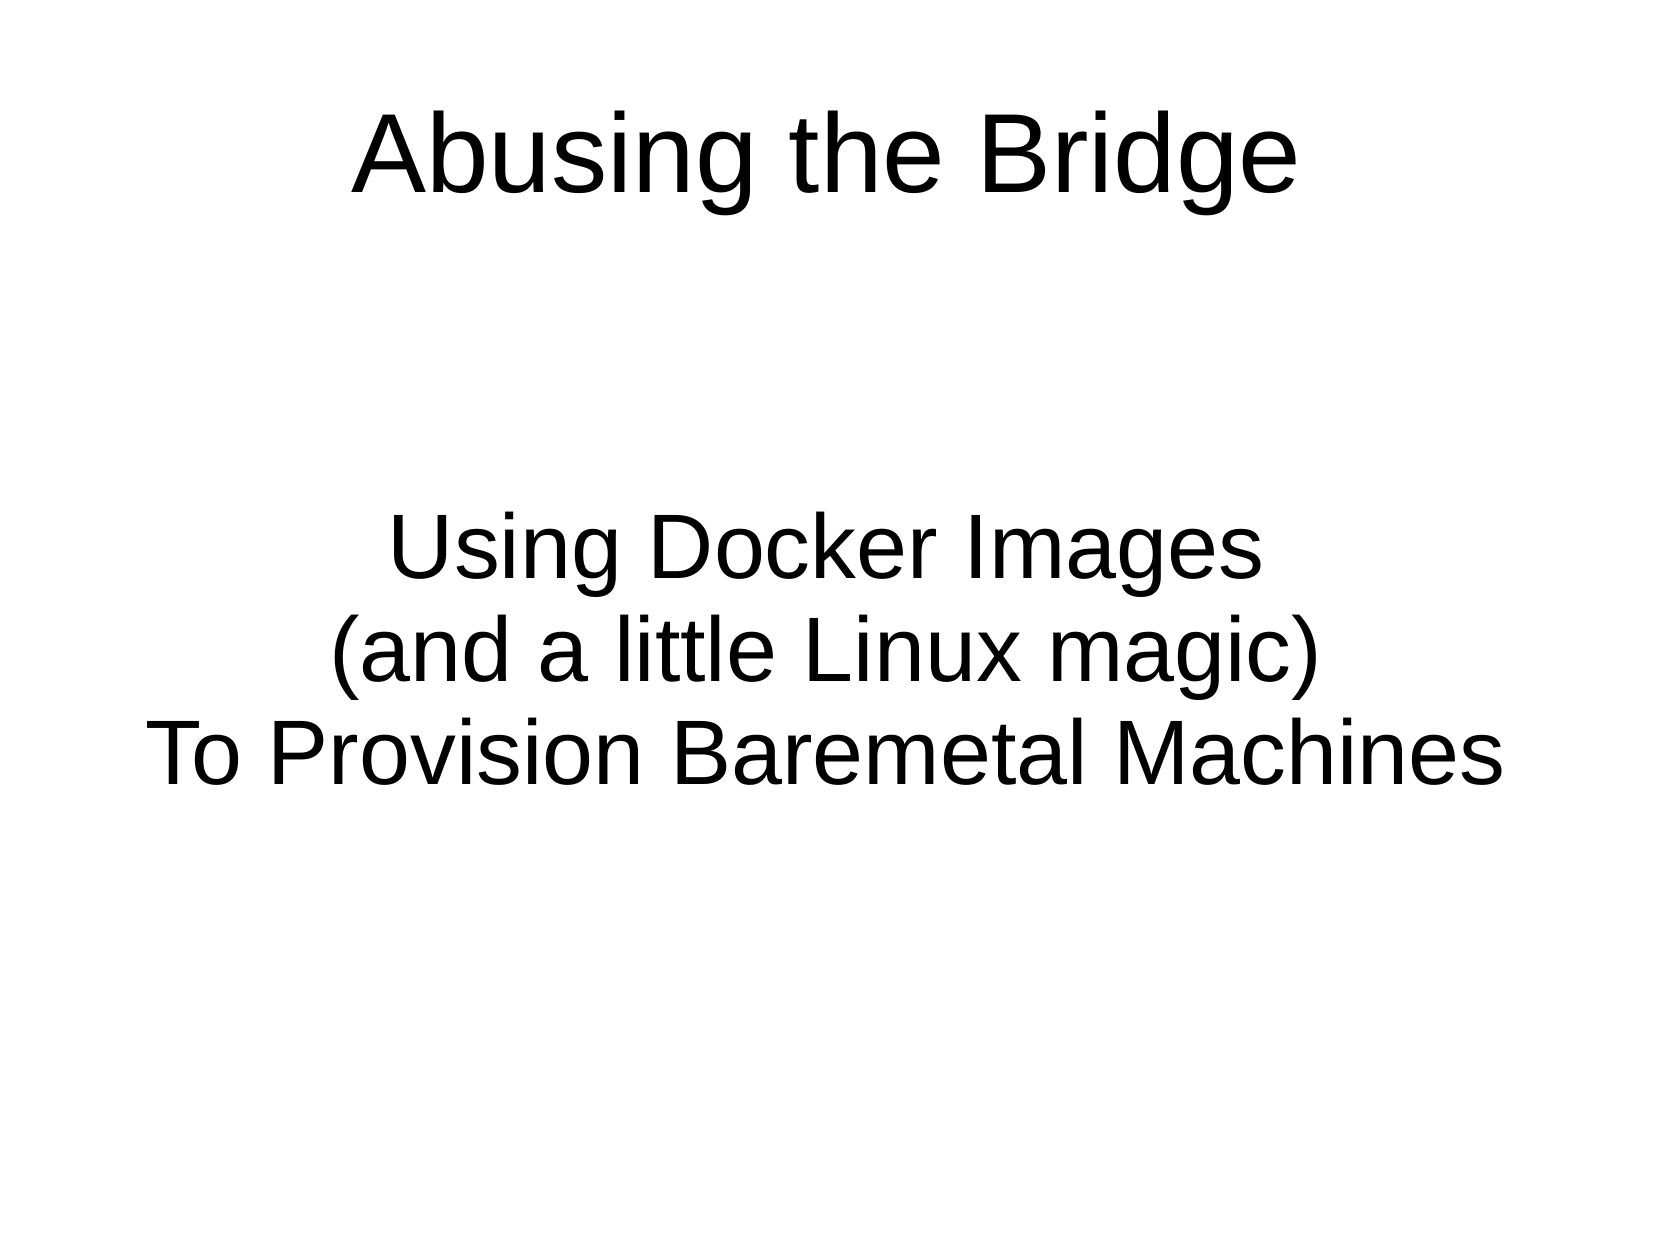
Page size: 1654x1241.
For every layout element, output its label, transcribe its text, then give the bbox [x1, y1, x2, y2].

title Abusing the Bridge [82, 49, 1571, 257]
subtitle Using Docker Images (and a little Linux magic) To Provision Baremetal Machines [82, 290, 1571, 1010]
